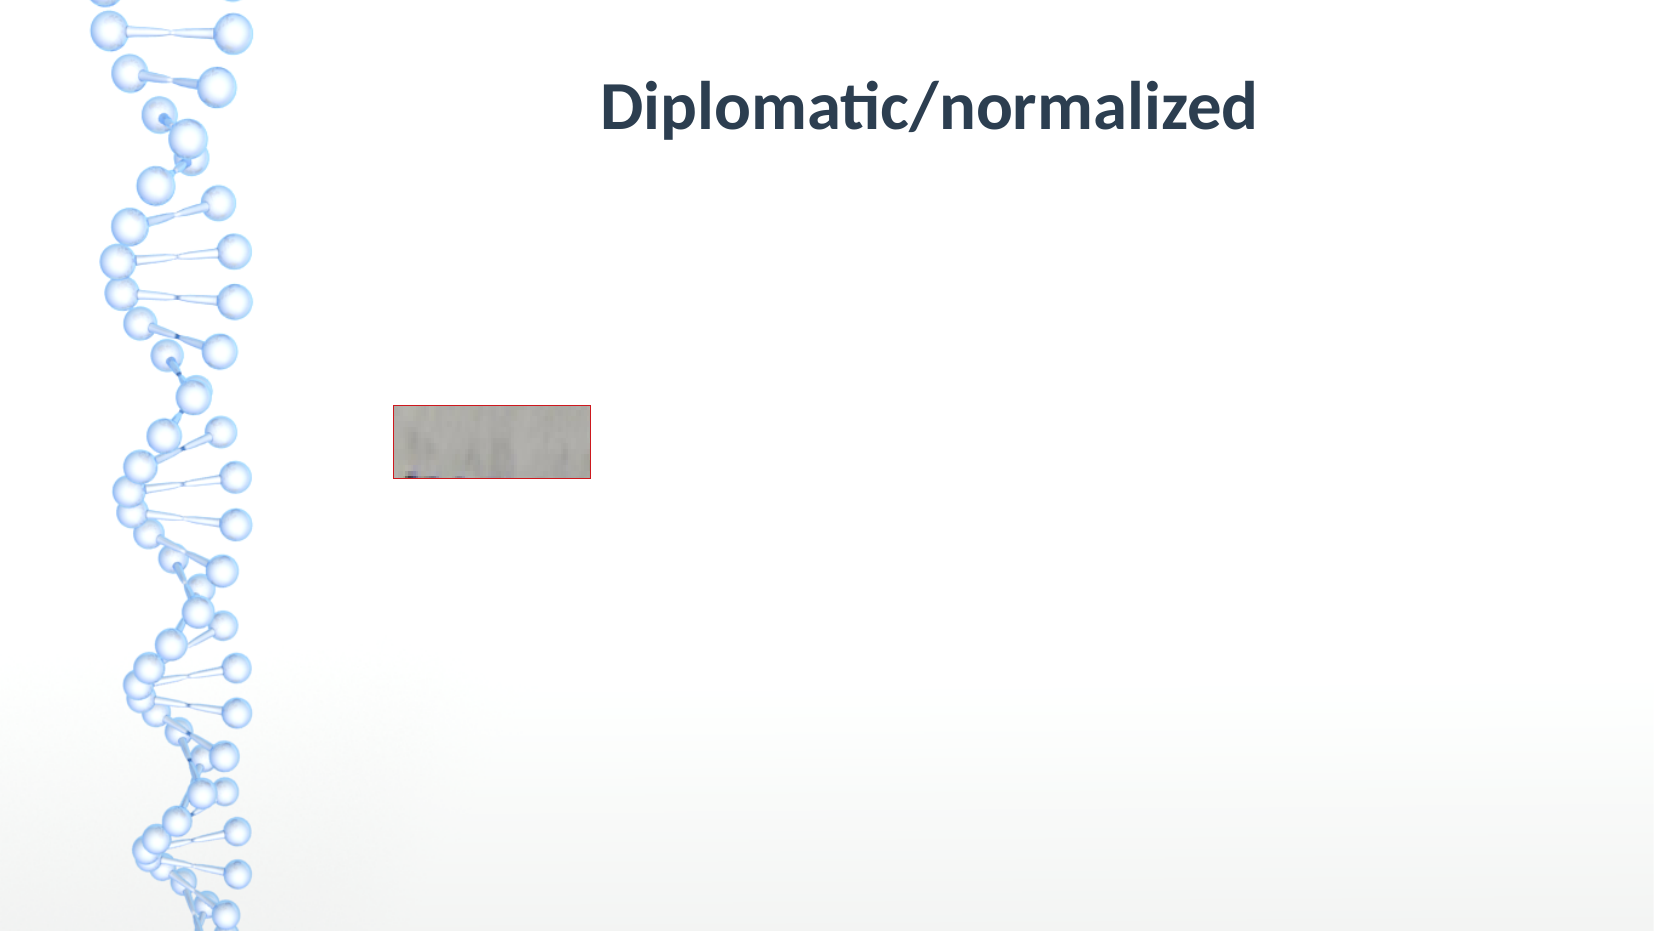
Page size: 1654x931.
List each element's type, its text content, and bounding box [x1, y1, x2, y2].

picture [0, 0, 1654, 931]
title Diplomatic/normalized [265, 35, 1595, 189]
